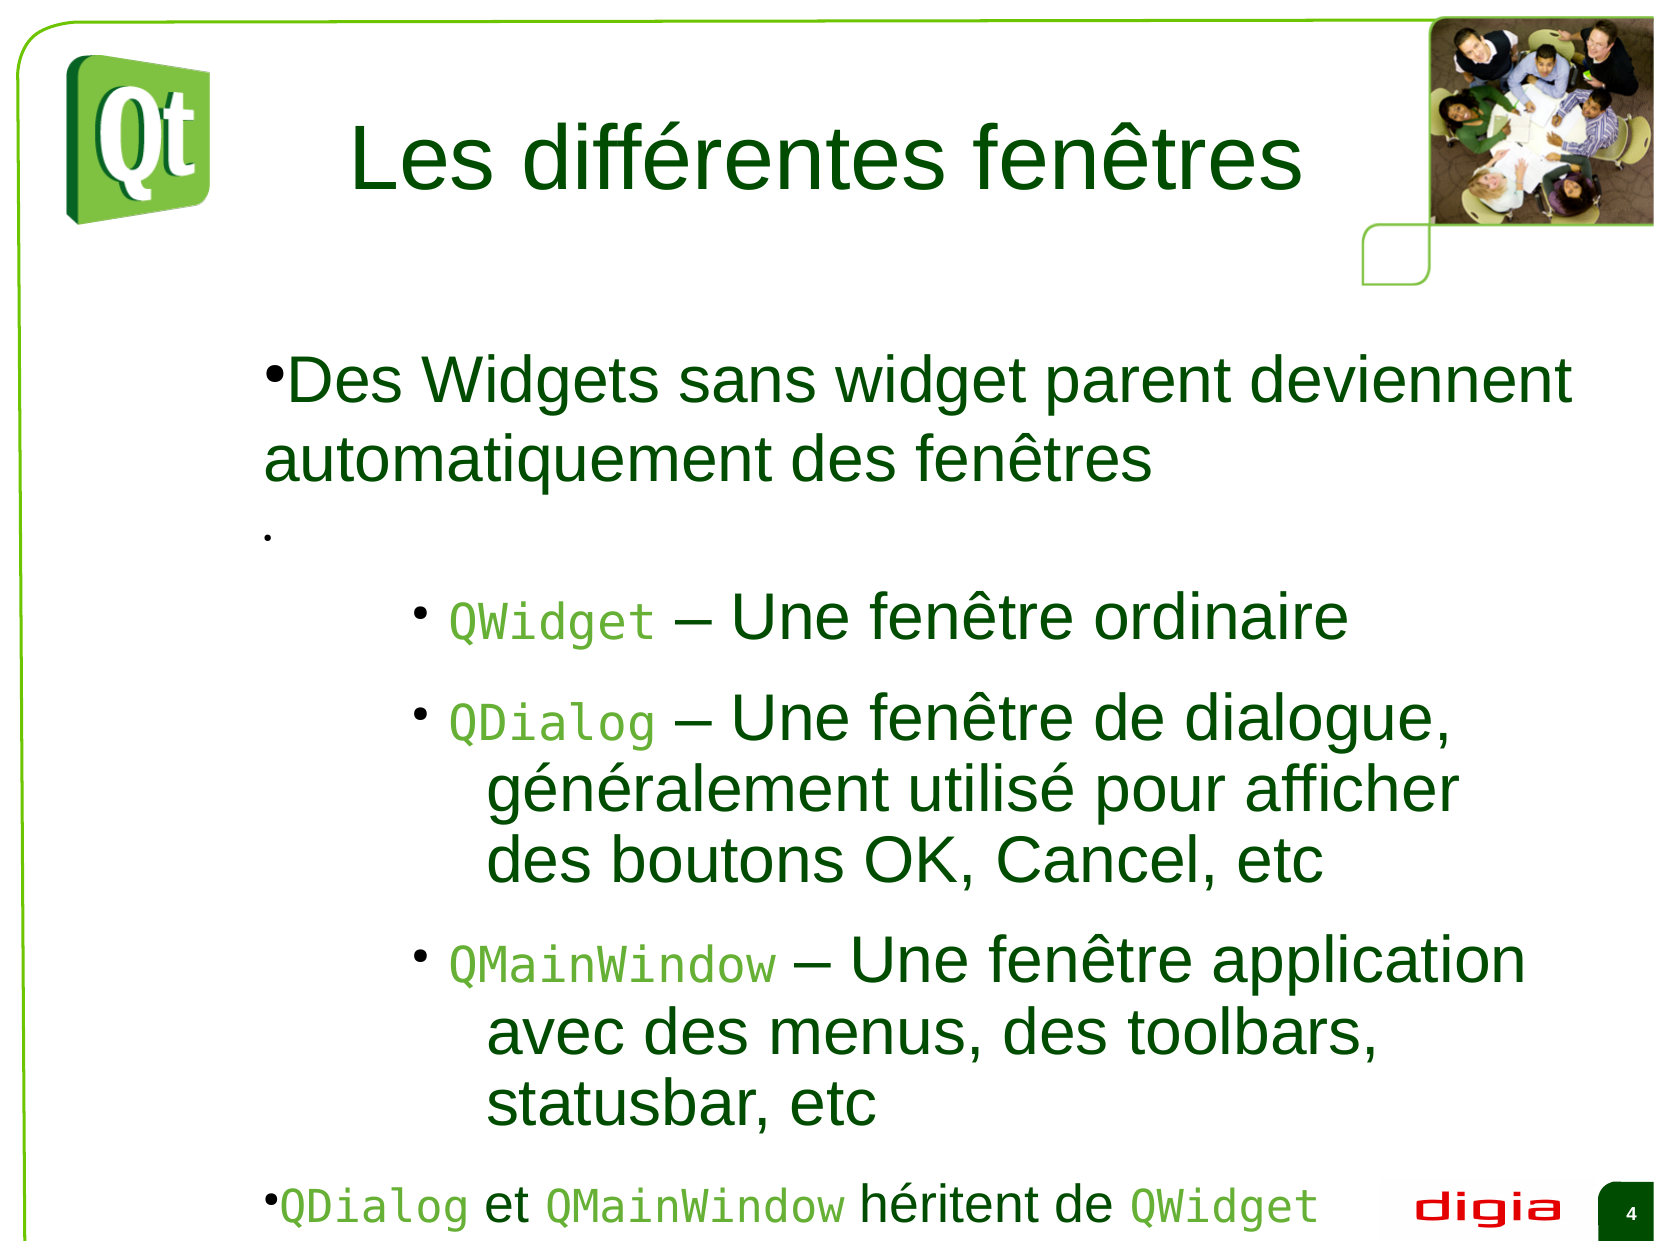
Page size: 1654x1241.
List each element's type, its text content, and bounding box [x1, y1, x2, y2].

picture [1338, 5, 1654, 306]
list Des Widgets sans widget parent deviennent automatiquement des fenêtres QWidget – Une fenêtre ordinaire QDialog – Une fenêtre de dialogue, généralement utilisé pour afficher des boutons OK, Cancel, etc QMainWindow – Une fenêtre application avec des menus, des toolbars, statusbar, etc QDialog et QMainWindow héritent de QWidget [263, 336, 1582, 1170]
title Les différentes fenêtres [82, 56, 1338, 250]
